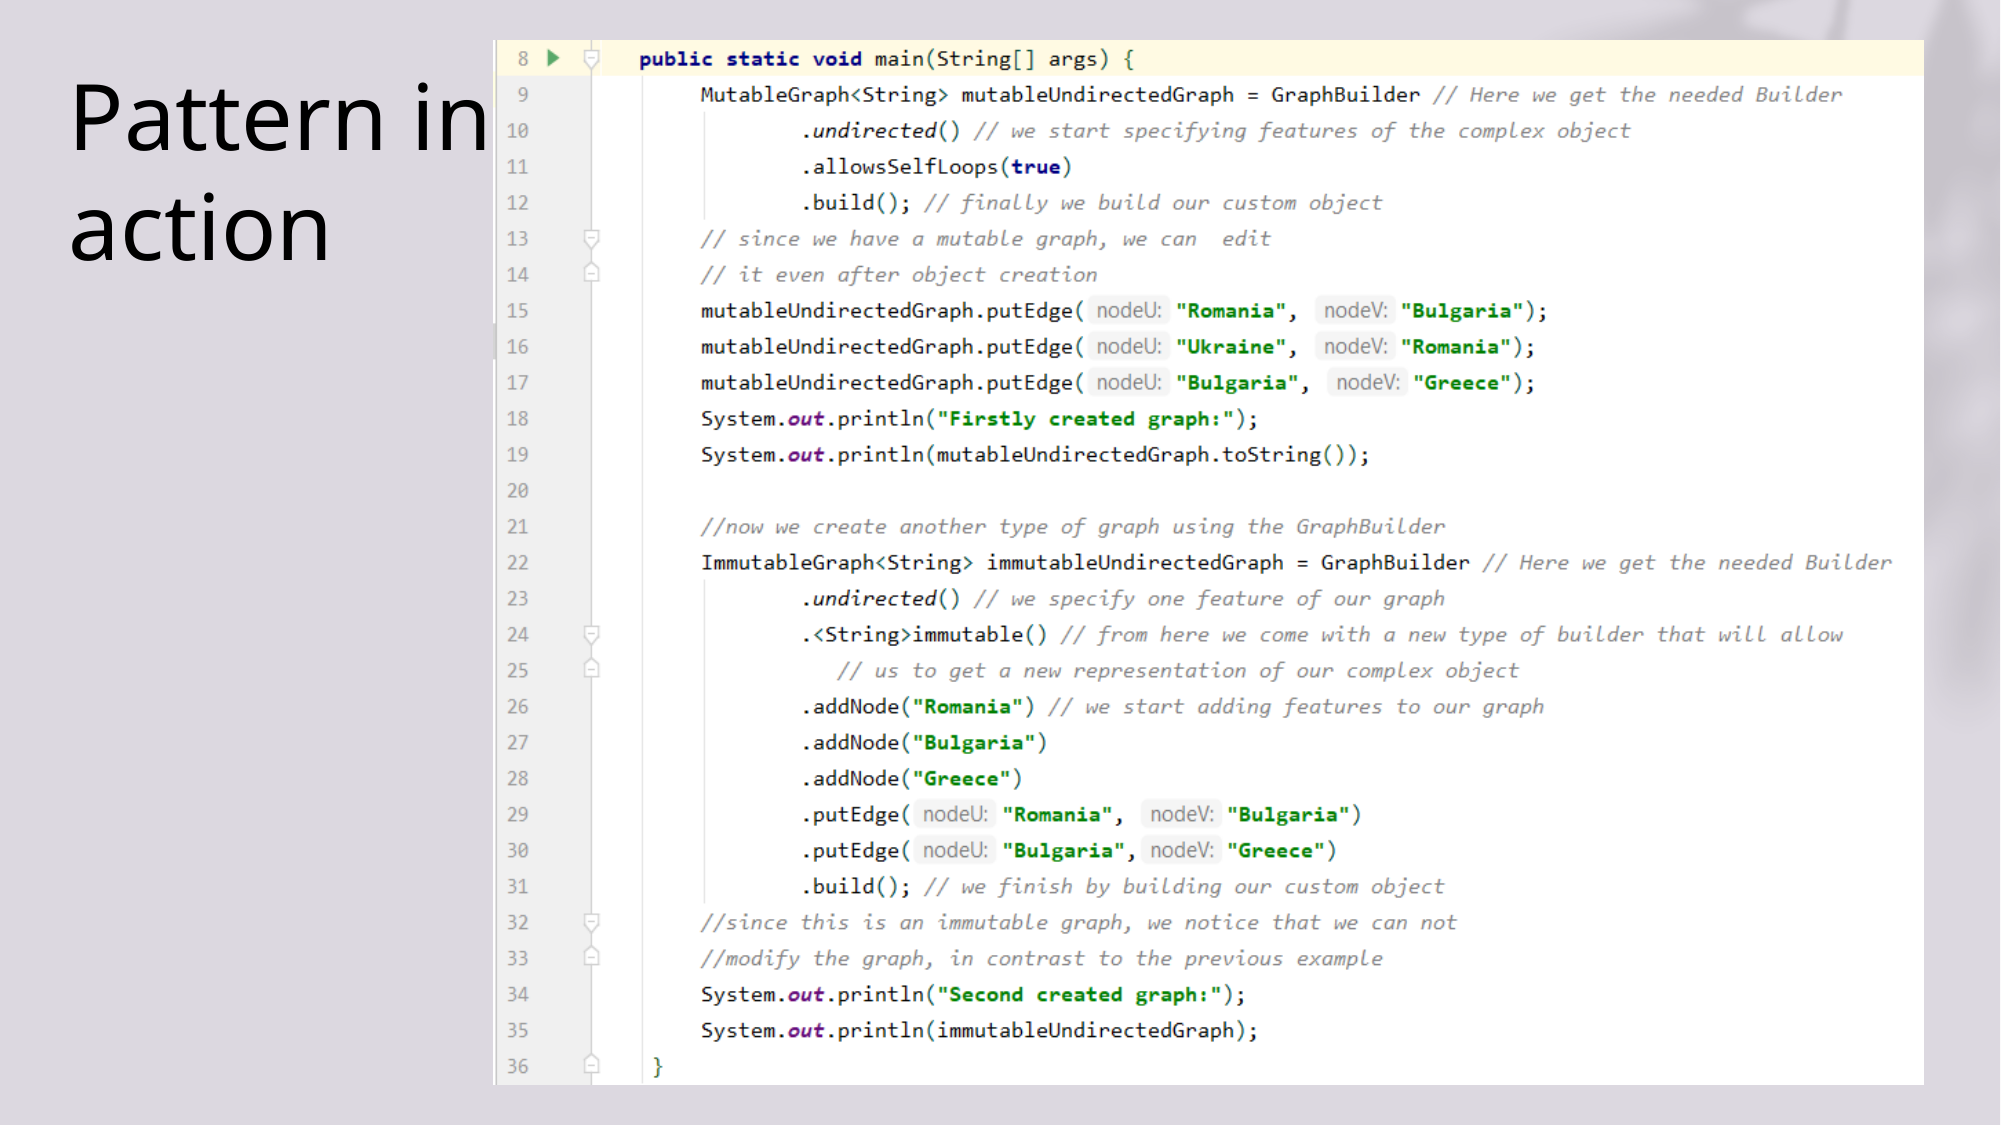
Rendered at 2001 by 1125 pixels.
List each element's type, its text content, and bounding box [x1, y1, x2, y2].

title Pattern in action [53, 0, 584, 461]
picture [493, 40, 1924, 1085]
